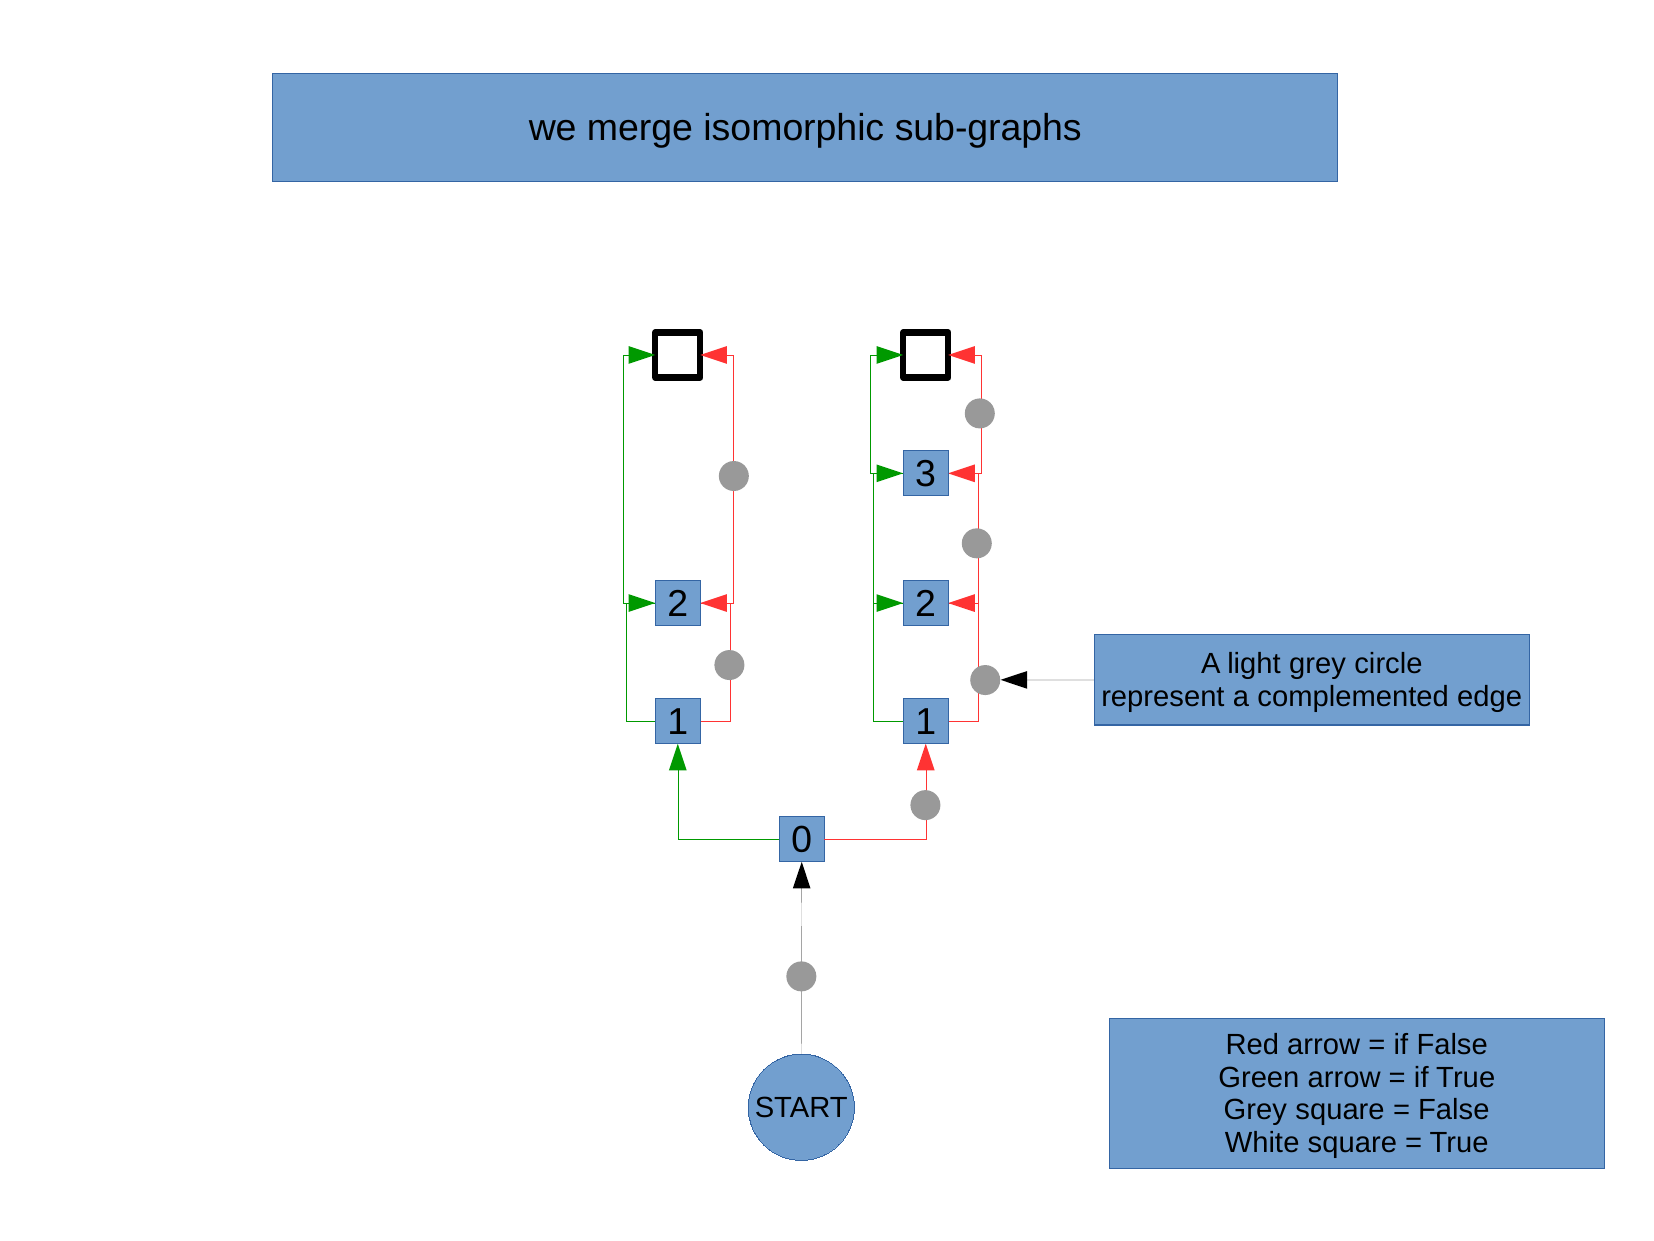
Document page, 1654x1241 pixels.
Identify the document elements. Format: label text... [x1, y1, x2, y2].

text_box 0 [779, 816, 825, 862]
text_box [655, 332, 701, 378]
text_box we merge isomorphic sub-graphs [272, 73, 1338, 182]
text_box 3 [903, 450, 949, 496]
text_box [970, 665, 1001, 696]
text_box 2 [903, 580, 949, 626]
text_box [961, 528, 992, 559]
text_box Red arrow = if False Green arrow = if True Grey square = False White square = True [1109, 1018, 1605, 1169]
text_box [910, 790, 941, 821]
text_box A light grey circle represent a complemented edge [1094, 634, 1530, 725]
text_box [903, 332, 949, 378]
text_box 1 [655, 698, 701, 744]
text_box START [748, 1054, 855, 1161]
text_box [714, 650, 745, 681]
text_box [718, 460, 749, 492]
text_box 1 [903, 698, 949, 744]
text_box 2 [655, 580, 701, 626]
text_box [786, 961, 817, 992]
text_box [964, 398, 995, 429]
